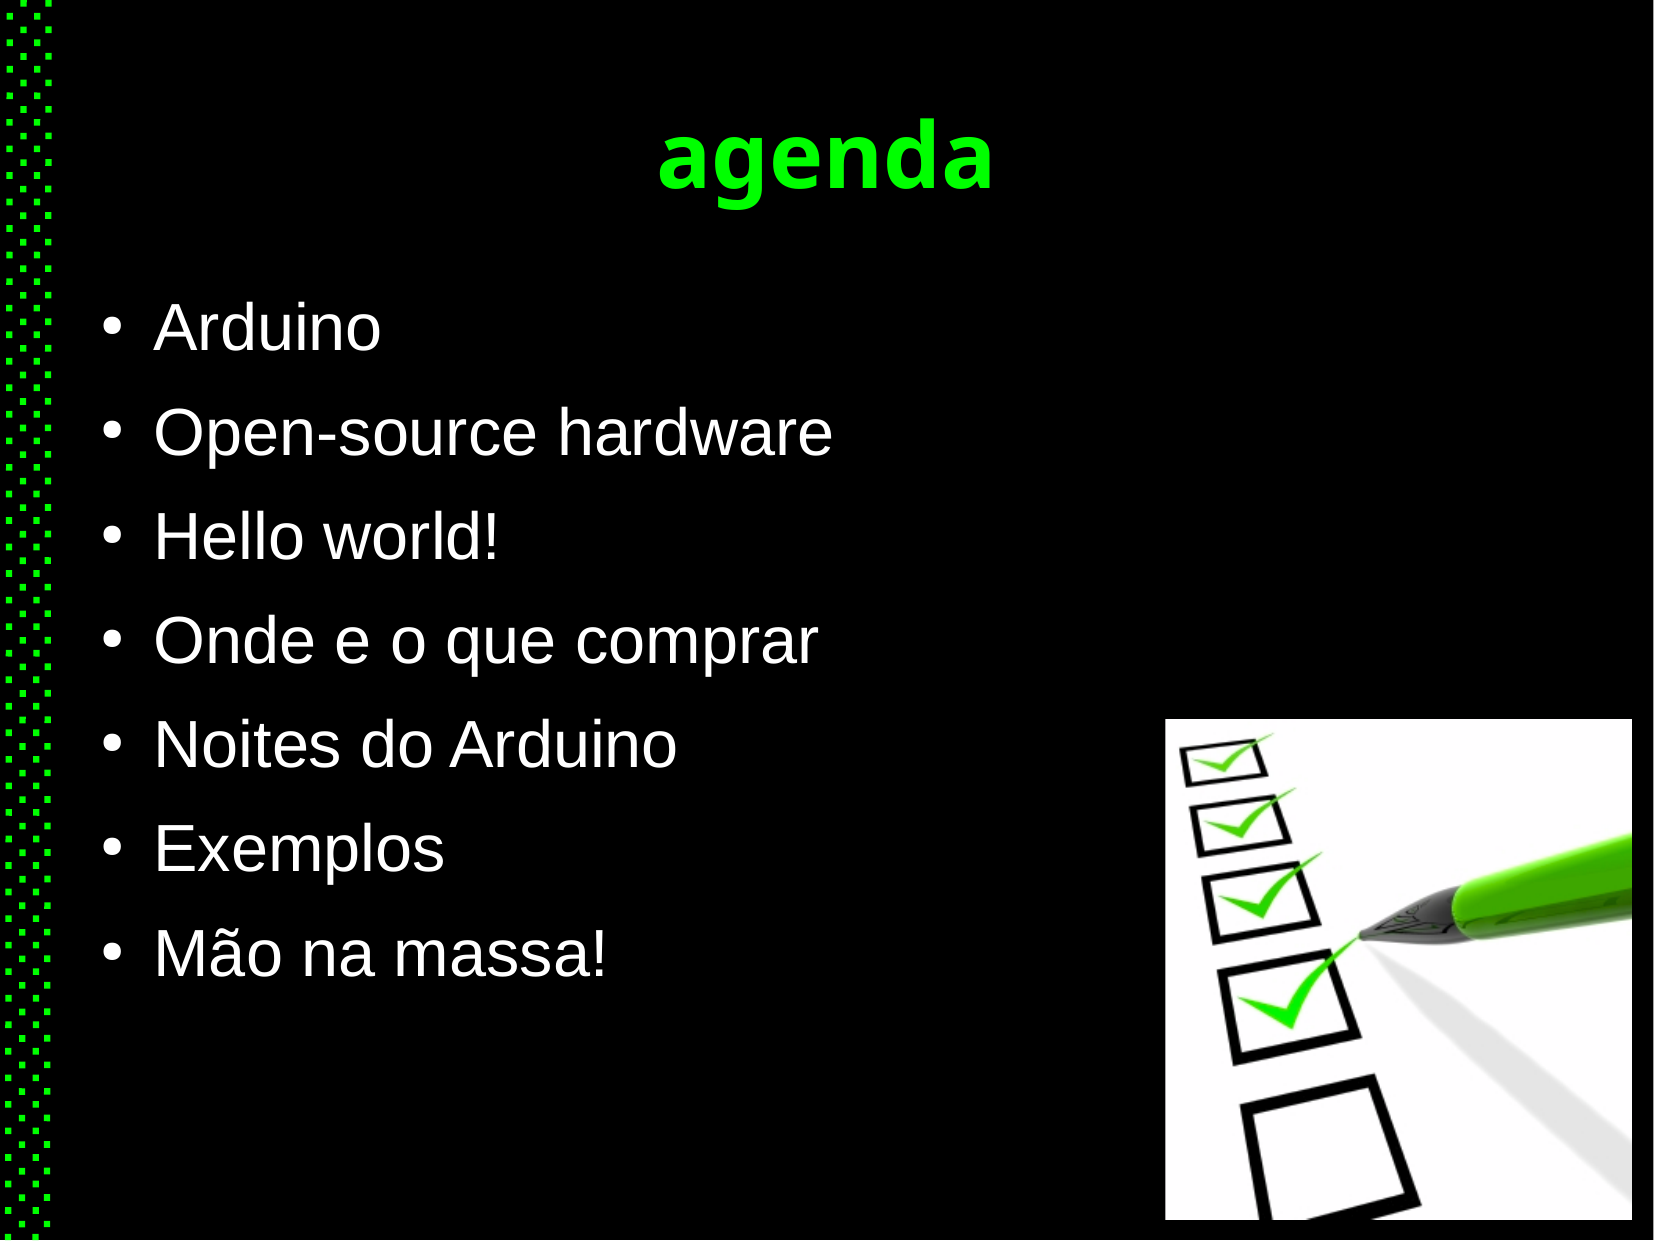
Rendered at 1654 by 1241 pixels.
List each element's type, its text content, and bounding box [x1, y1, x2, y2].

list Arduino Open-source hardware Hello world! Onde e o que comprar Noites do Arduino Exemplos Mão na massa! [82, 290, 1571, 1109]
title agenda [82, 49, 1571, 257]
picture [1165, 719, 1632, 1220]
